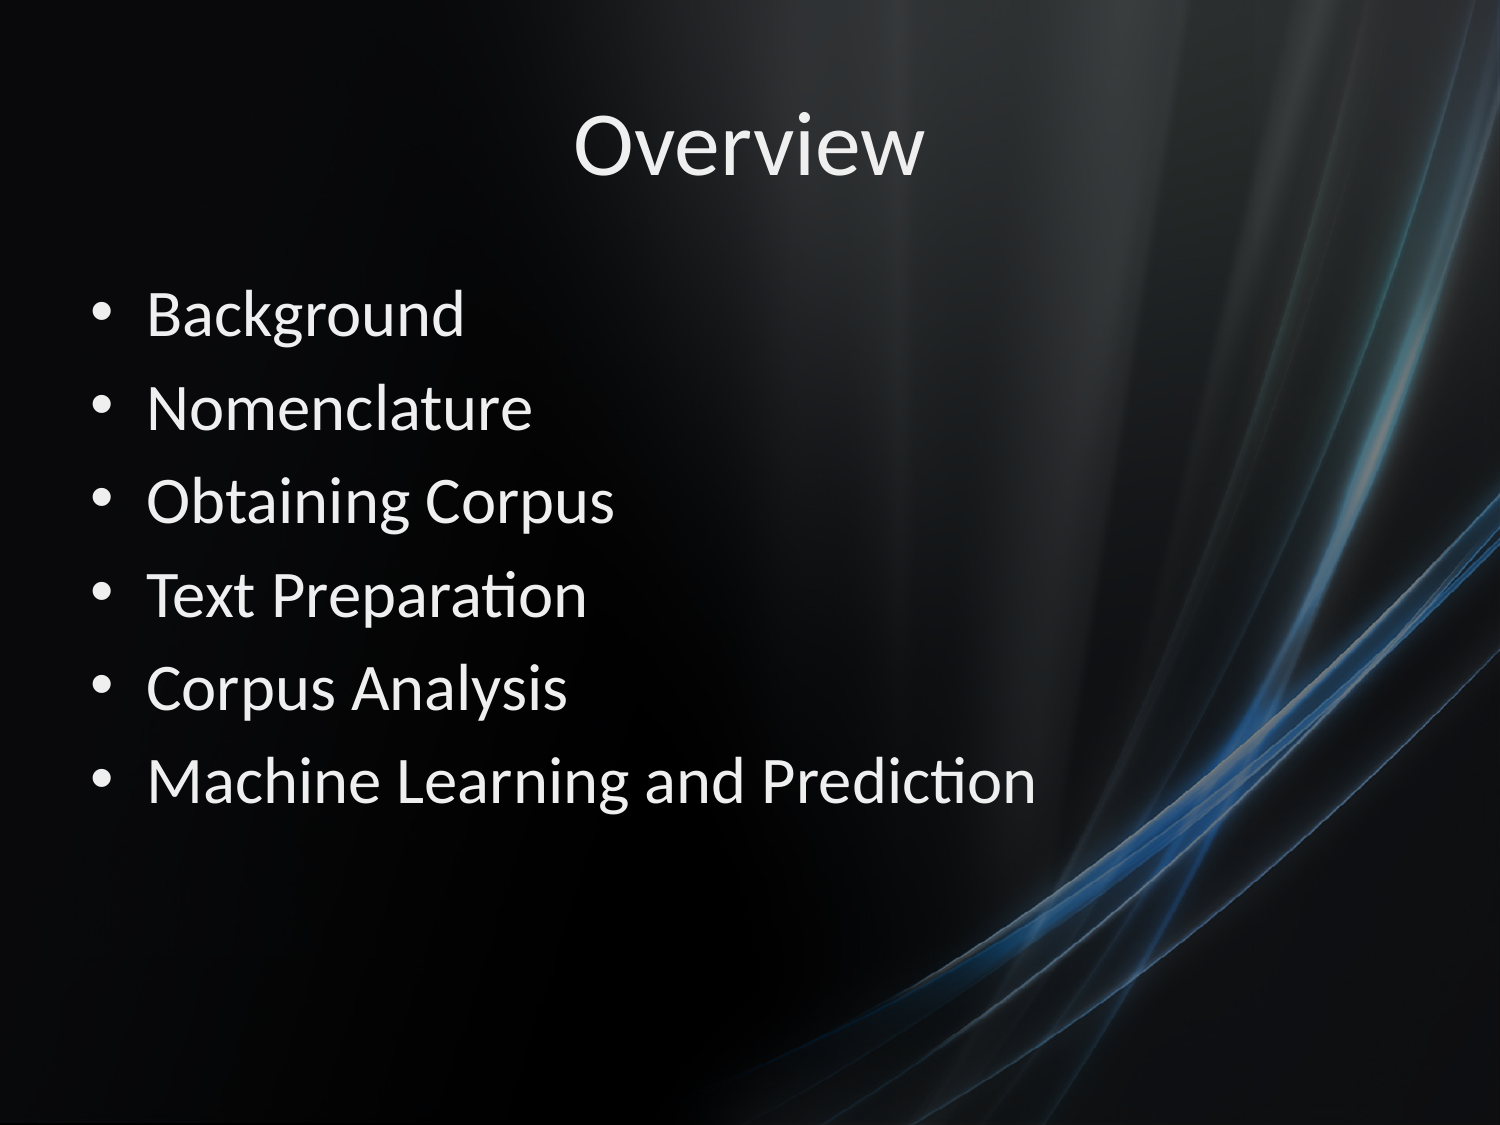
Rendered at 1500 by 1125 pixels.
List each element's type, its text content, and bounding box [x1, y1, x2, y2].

title Overview [75, 45, 1425, 233]
text_box [0, 0, 1500, 1125]
list Background Nomenclature Obtaining Corpus Text Preparation Corpus Analysis Machine Learning and Prediction [75, 262, 1425, 1005]
